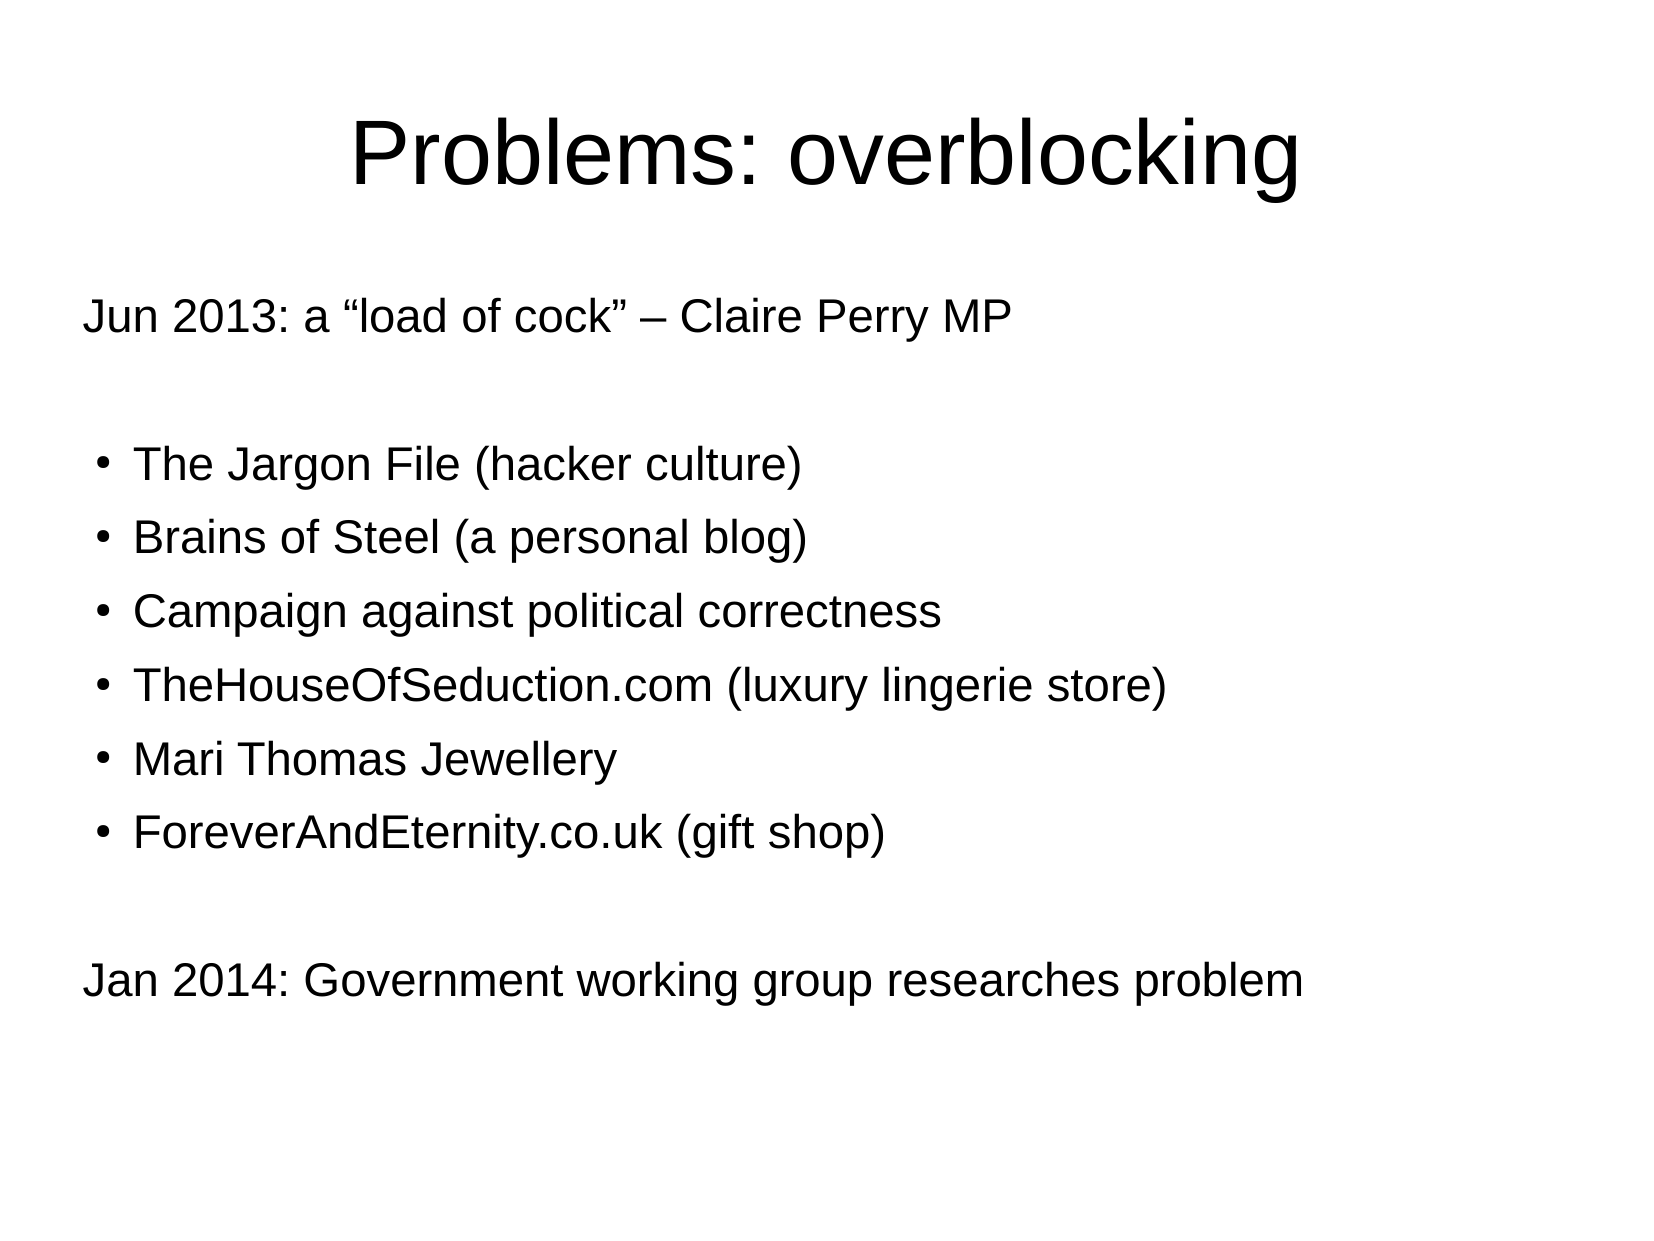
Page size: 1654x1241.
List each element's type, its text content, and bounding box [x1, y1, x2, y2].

title Problems: overblocking [82, 49, 1571, 257]
list Jun 2013: a “load of cock” – Claire Perry MP The Jargon File (hacker culture) Brains of Steel (a personal blog) Campaign against political correctness TheHouseOfSeduction.com (luxury lingerie store) Mari Thomas Jewellery ForeverAndEternity.co.uk (gift shop) Jan 2014: Government working group researches problem [82, 290, 1571, 1010]
